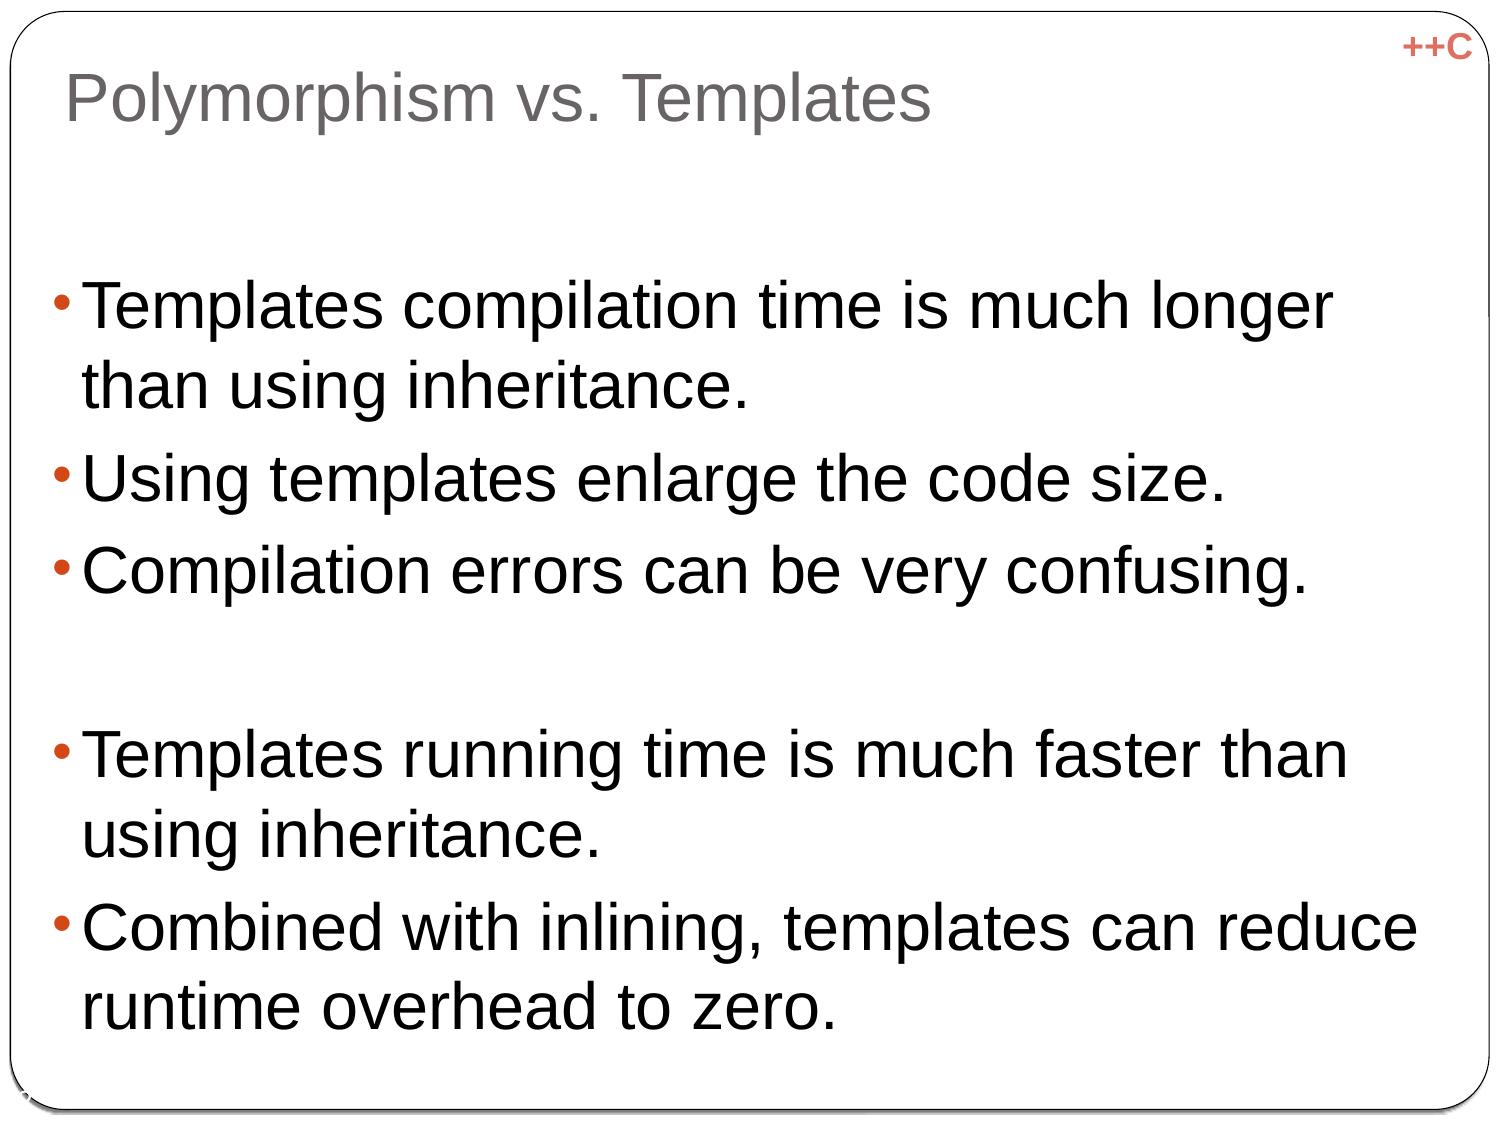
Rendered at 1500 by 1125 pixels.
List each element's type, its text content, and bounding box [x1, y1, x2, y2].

title Polymorphism vs. Templates [50, 45, 1450, 150]
slide_number <number> [0, 1074, 50, 1125]
list Templates compilation time is much longer than using inheritance. Using templates enlarge the code size. Compilation errors can be very confusing. Templates running time is much faster than using inheritance. Combined with inlining, templates can reduce runtime overhead to zero. [37, 162, 1463, 1088]
